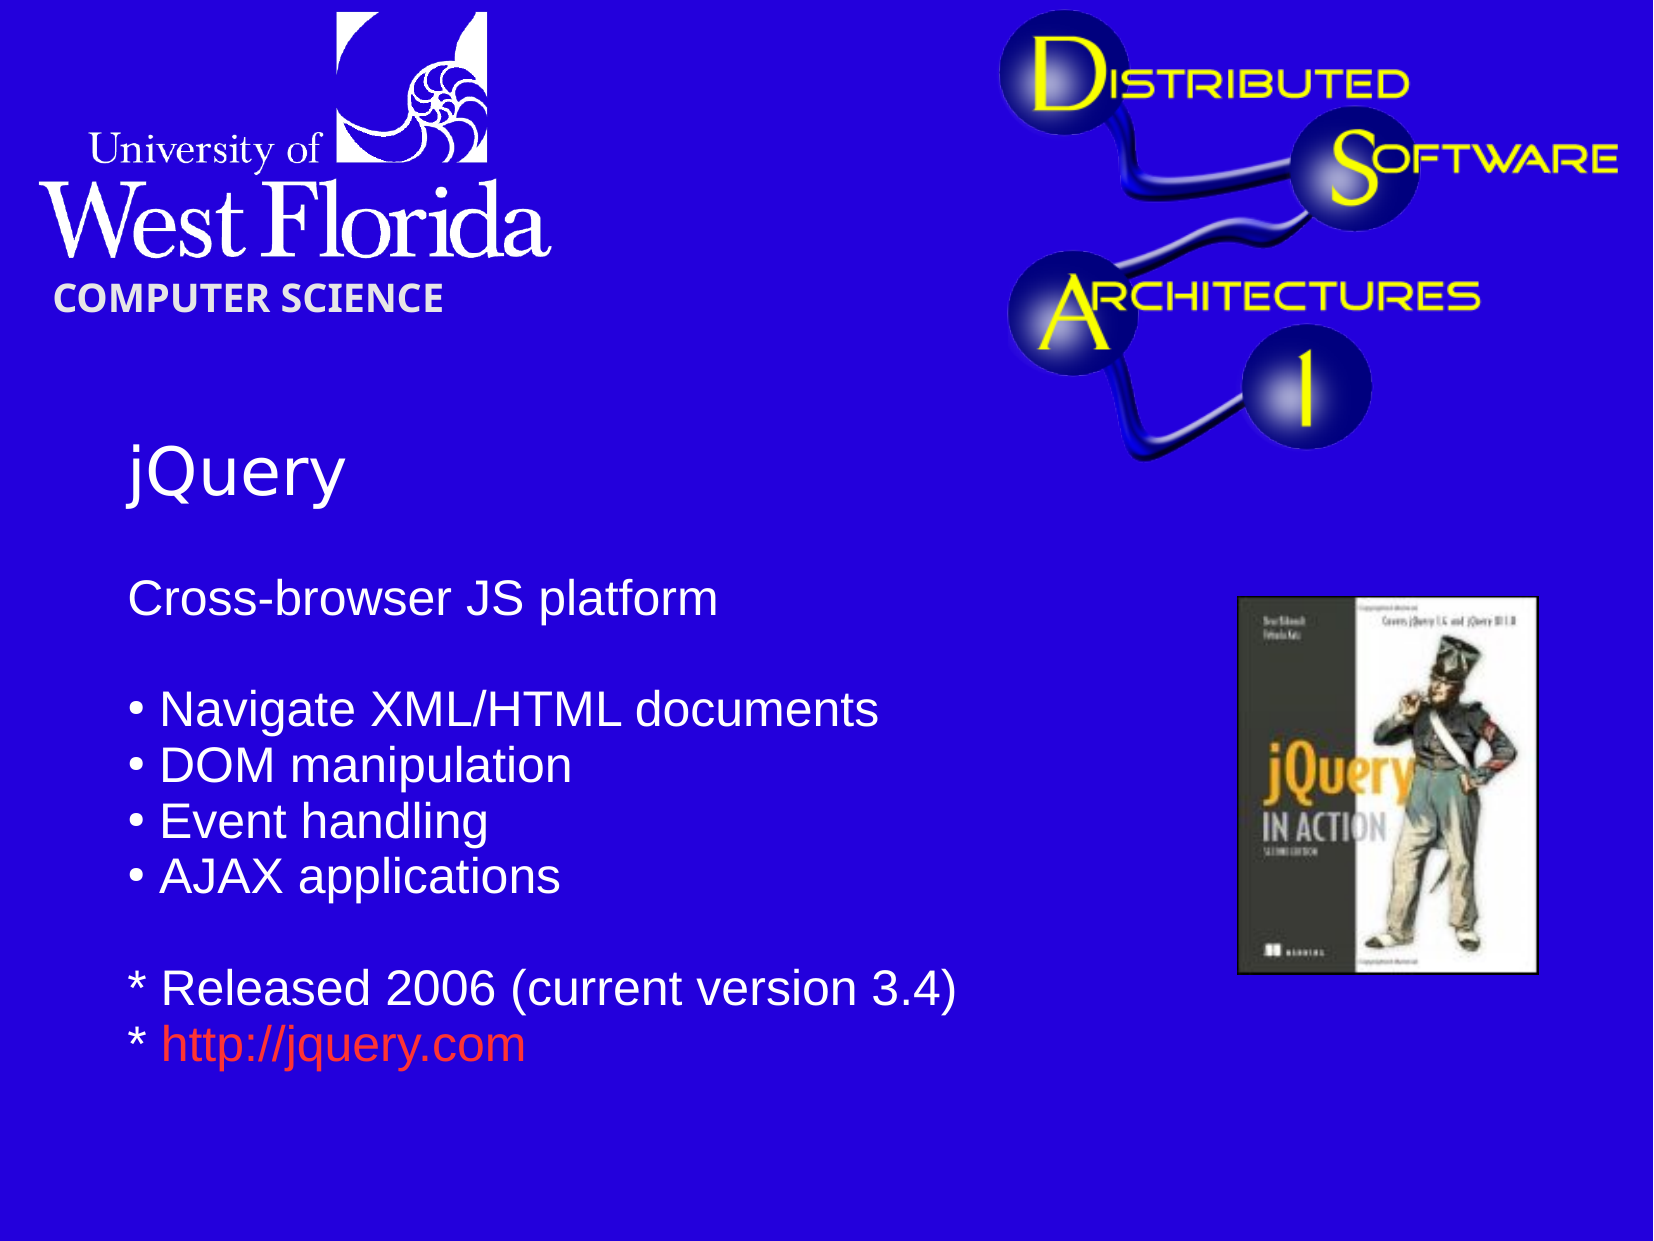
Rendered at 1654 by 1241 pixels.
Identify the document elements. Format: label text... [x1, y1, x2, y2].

picture [1237, 596, 1539, 976]
text_box COMPUTER SCIENCE [37, 262, 563, 325]
text_box Cross-browser JS platform Navigate XML/HTML documents DOM manipulation Event handling AJAX applications * Released 2006 (current version 3.4) * http://jquery.com [112, 562, 974, 1080]
text_box jQuery https://www.w3schools.com/xml/ajax_intro.asp [112, 426, 1426, 1241]
picture [910, 0, 1653, 506]
picture [37, 0, 559, 262]
